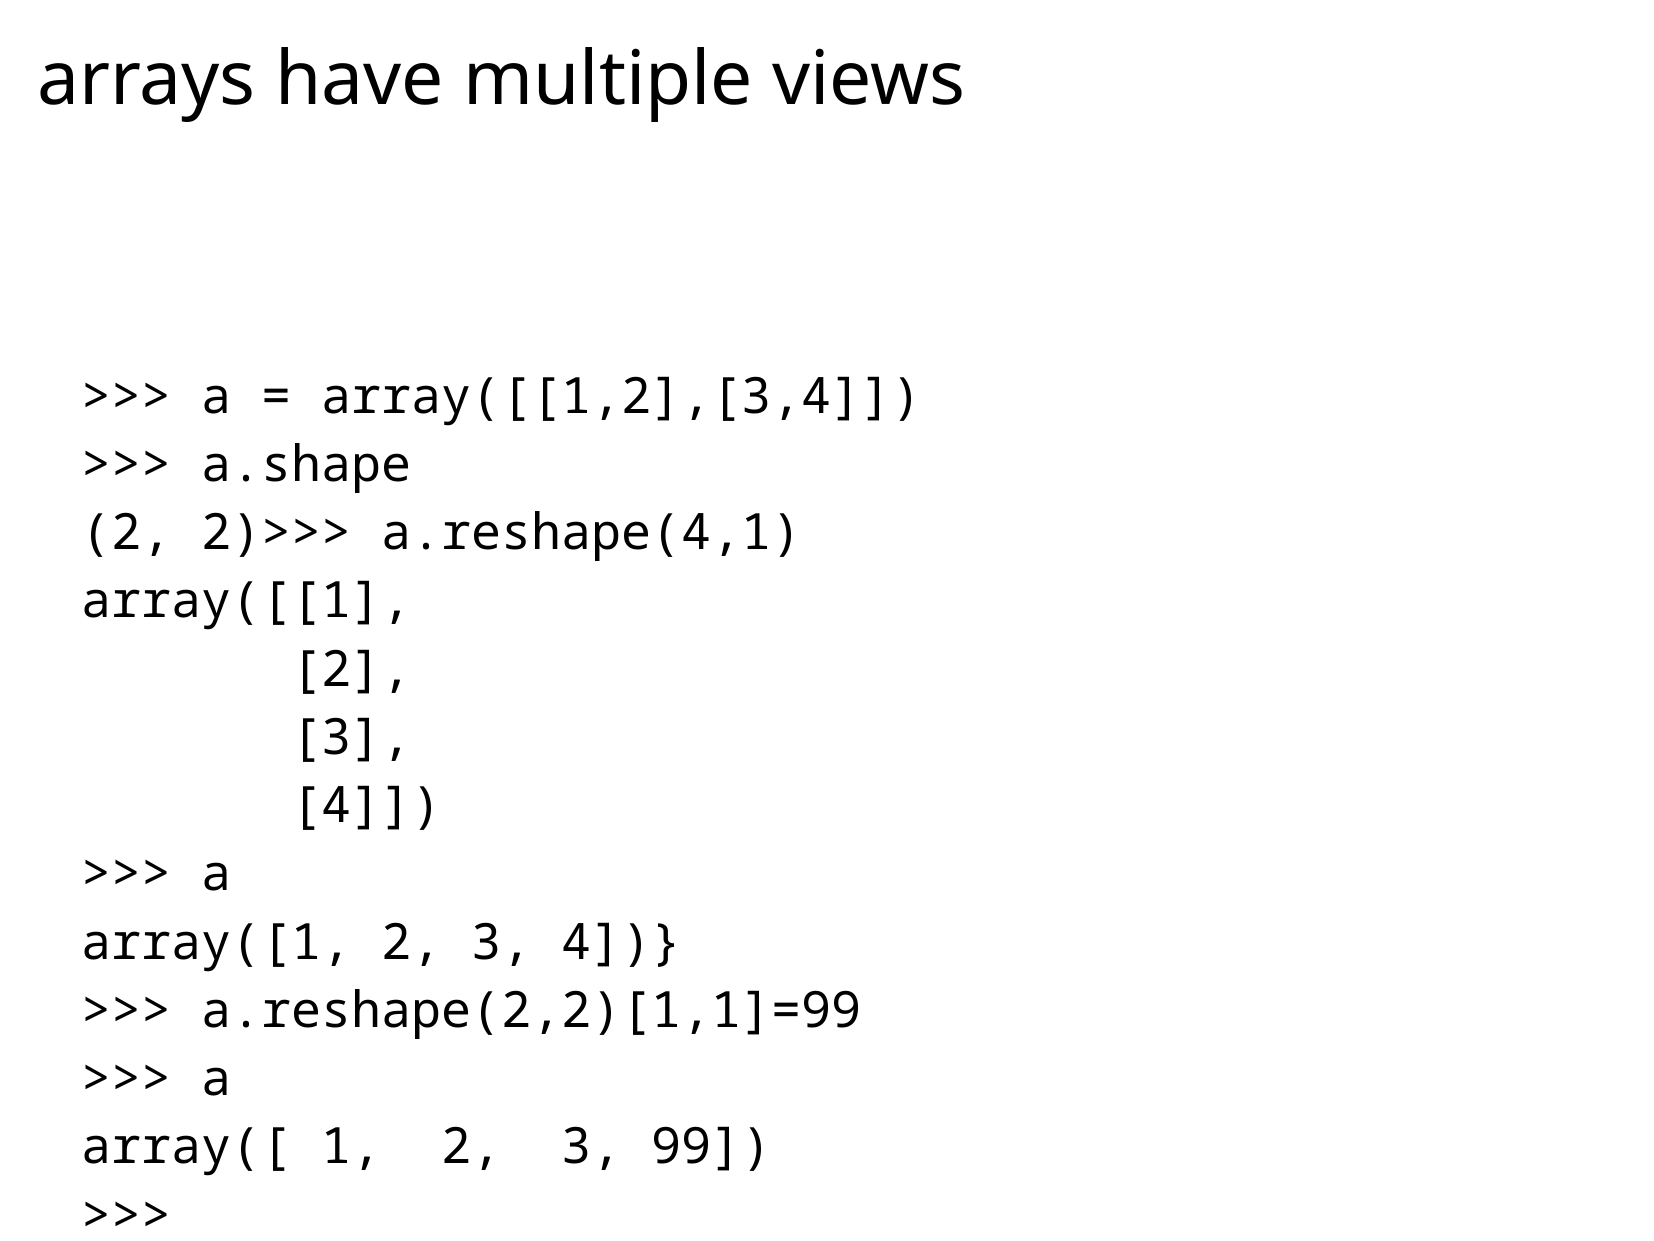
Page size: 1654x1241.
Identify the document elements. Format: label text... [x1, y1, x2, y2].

title arrays have multiple views [37, 0, 1613, 151]
text_box >>> a = array([[1,2],[3,4]]) >>> a.shape (2, 2)>>> a.reshape(4,1) array([[1], [2], [3], [4]]) >>> a array([1, 2, 3, 4])} >>> a.reshape(2,2)[1,1]=99 >>> a array([ 1, 2, 3, 99]) >>> [66, 352, 1546, 1233]
